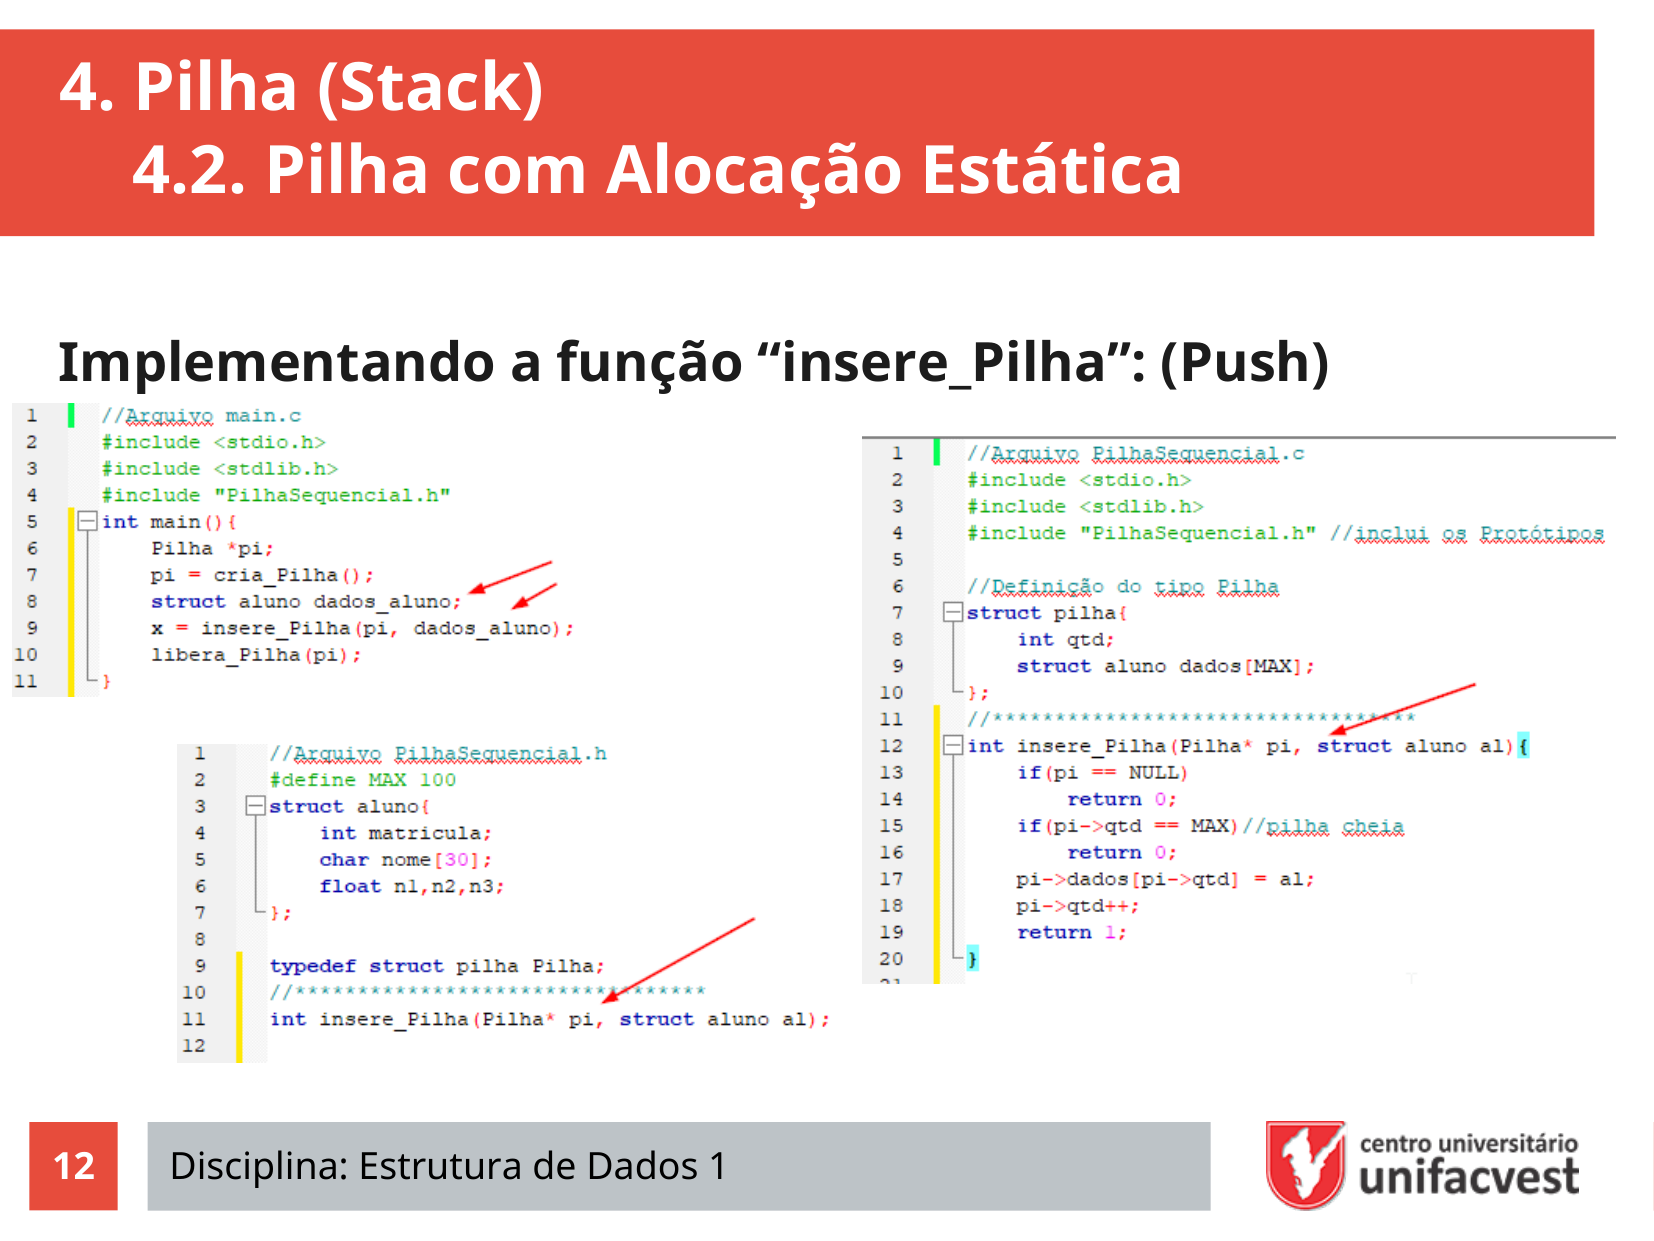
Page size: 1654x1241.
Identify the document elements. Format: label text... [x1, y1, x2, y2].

title 4. Pilha (Stack) 4.2. Pilha com Alocação Estática [59, 59, 1595, 207]
picture [862, 436, 1616, 984]
list Implementando a função “insere_Pilha”: (Push) [59, 324, 1566, 1093]
picture [177, 744, 834, 1063]
picture [12, 403, 586, 697]
text_box [1238, 1120, 1654, 1212]
text_box Disciplina: Estrutura de Dados 1 [154, 1132, 1205, 1196]
picture [1266, 1121, 1579, 1211]
